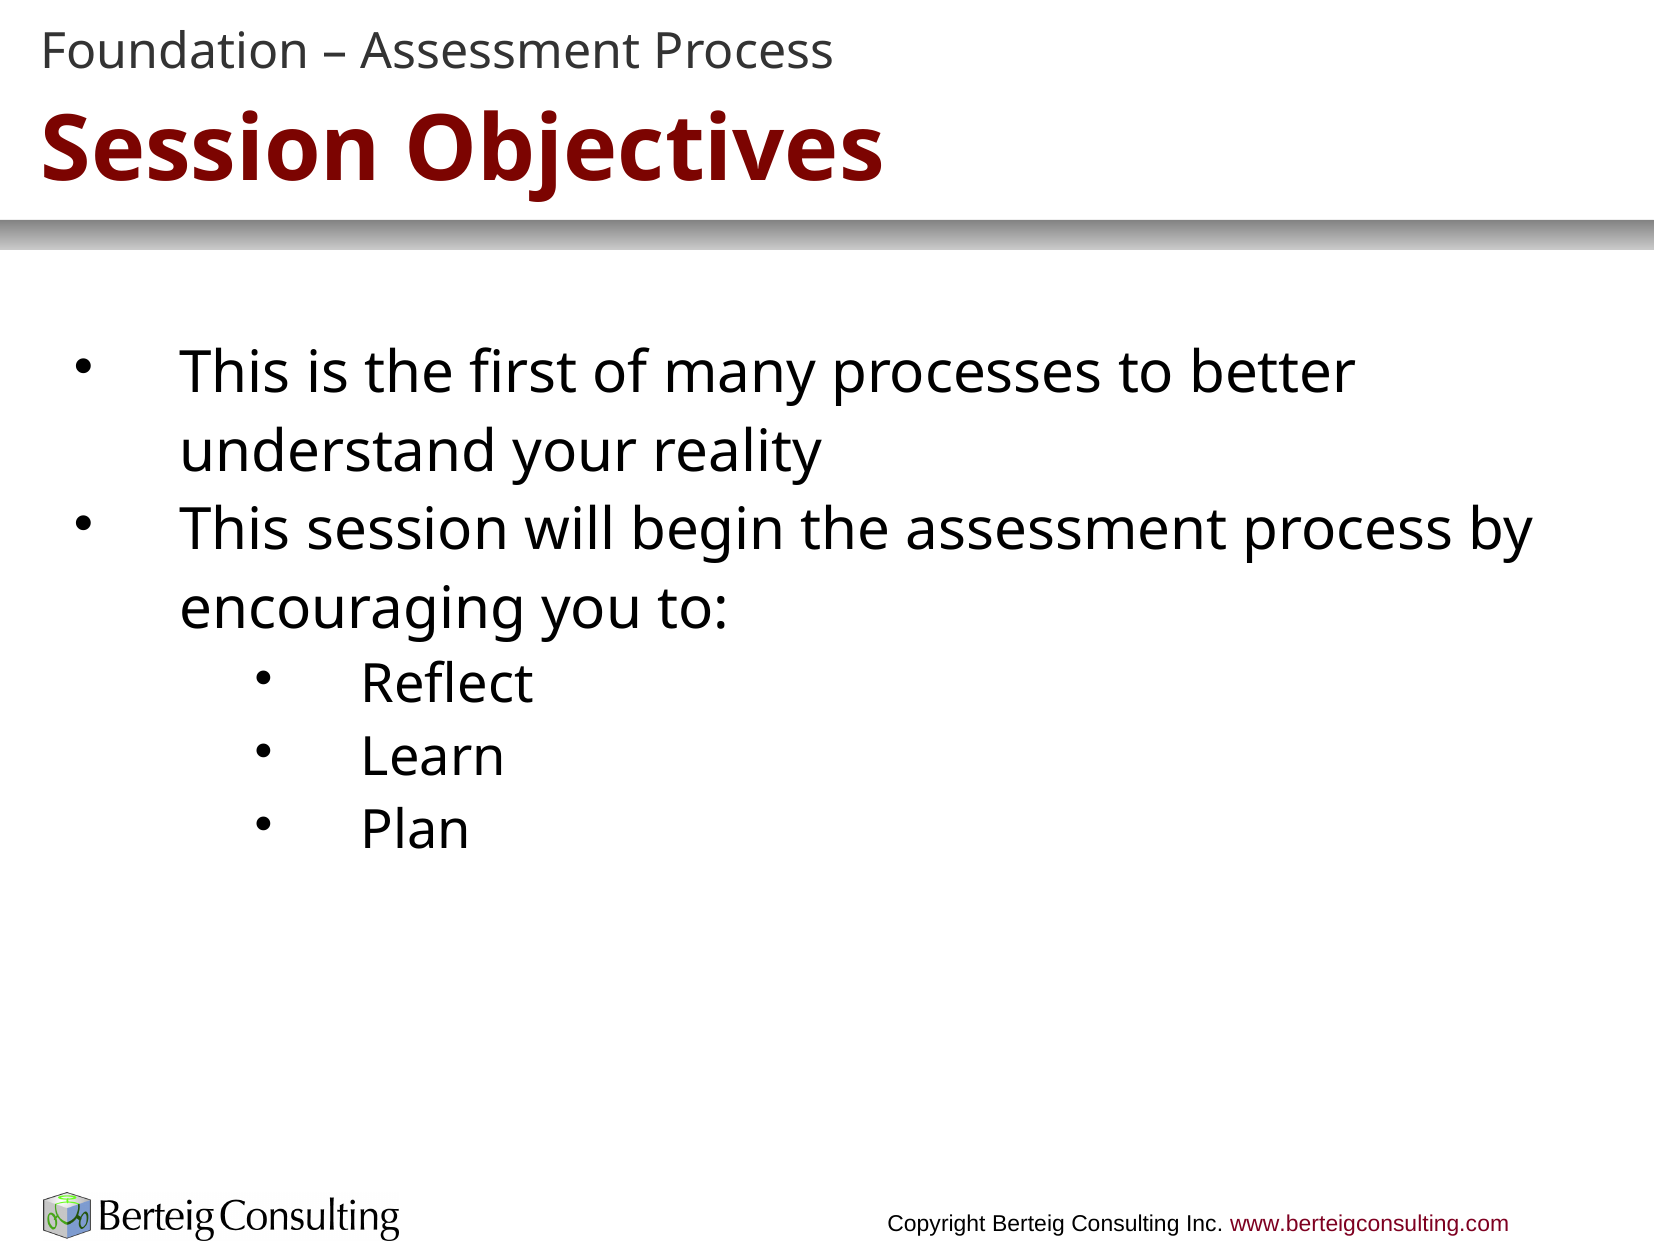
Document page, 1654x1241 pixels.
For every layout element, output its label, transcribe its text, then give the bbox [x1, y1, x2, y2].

text_box Copyright Berteig Consulting Inc. www.berteigconsulting.com [887, 1211, 1654, 1237]
title Foundation – Assessment Process Session Objectives [40, 0, 1654, 226]
list This is the first of many processes to better understand your reality This session will begin the assessment process by encouraging you to: Reflect Learn Plan [38, 251, 1536, 1241]
text_box [0, 219, 1654, 250]
